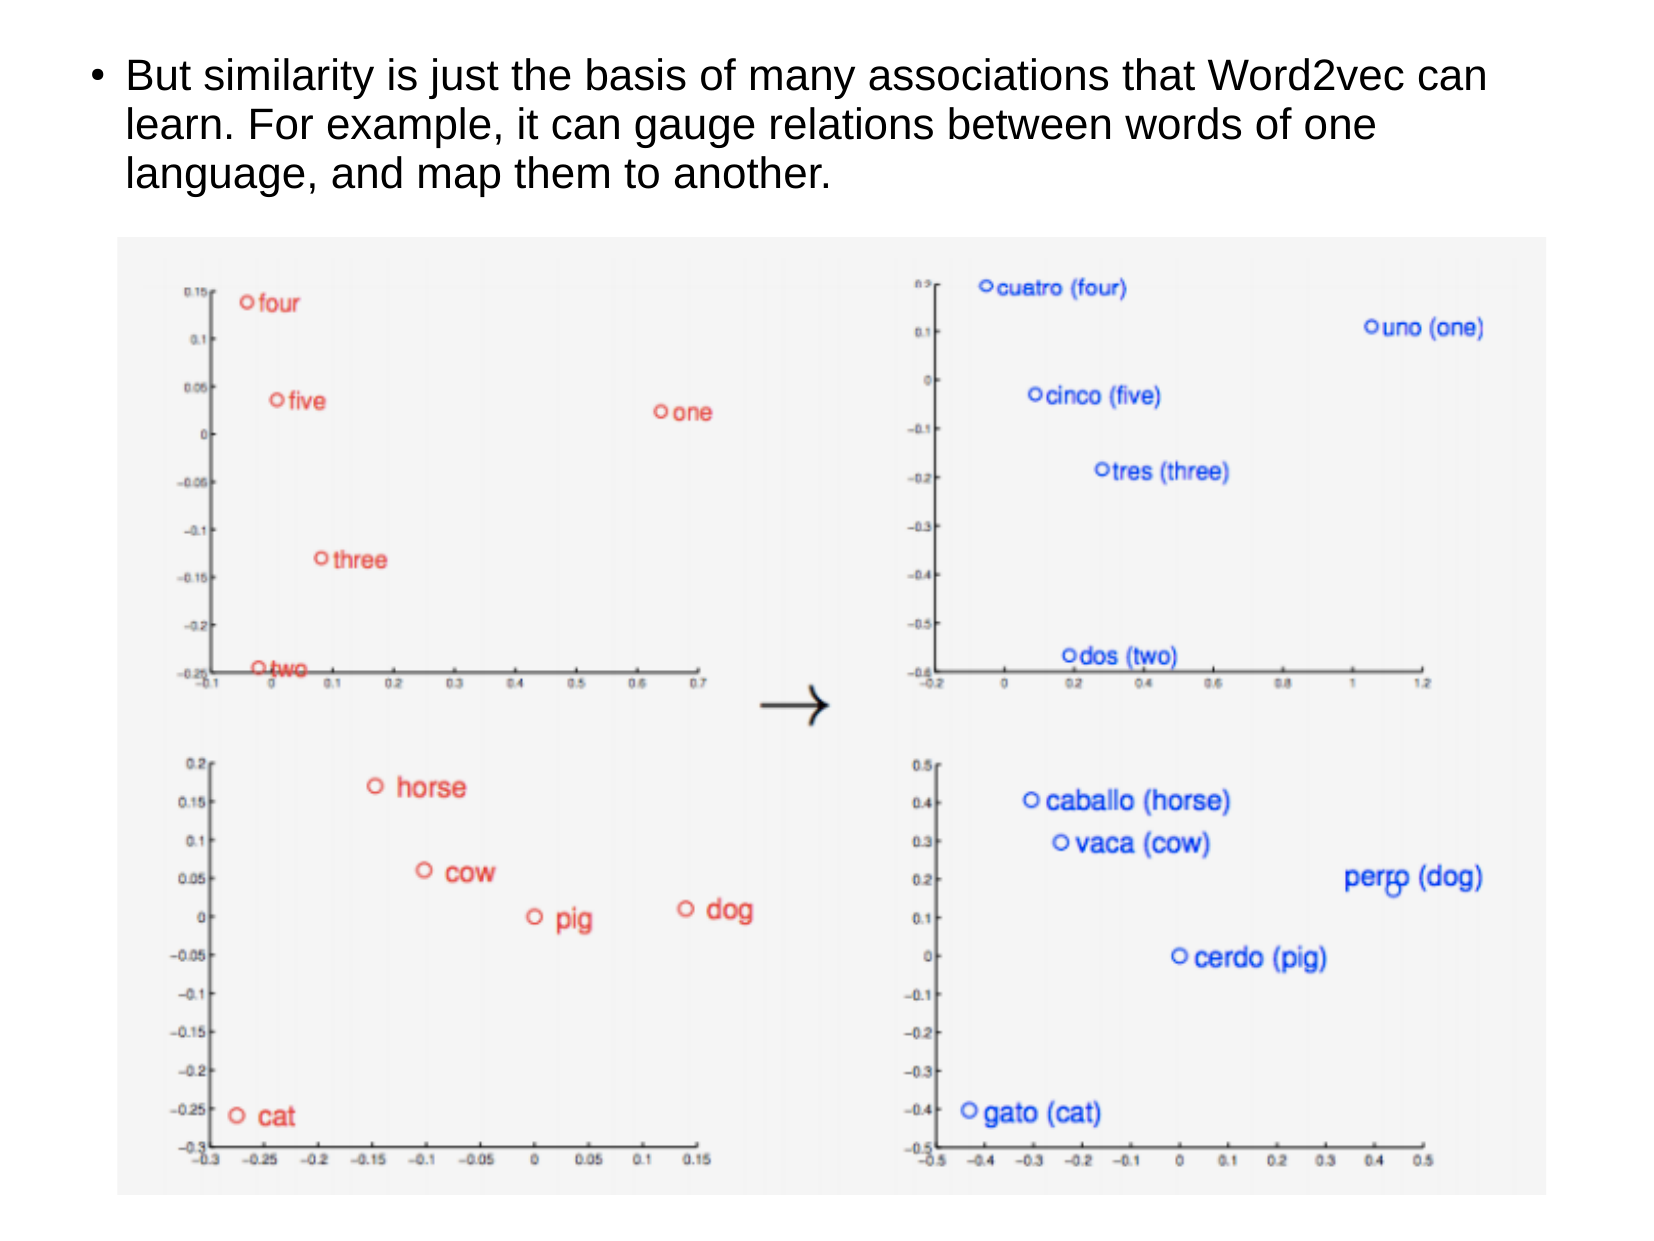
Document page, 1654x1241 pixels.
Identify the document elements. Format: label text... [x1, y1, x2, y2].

list But similarity is just the basis of many associations that Word2vec can learn. For example, it can gauge relations between words of one language, and map them to another. [78, 50, 1567, 199]
picture [117, 237, 1547, 1195]
